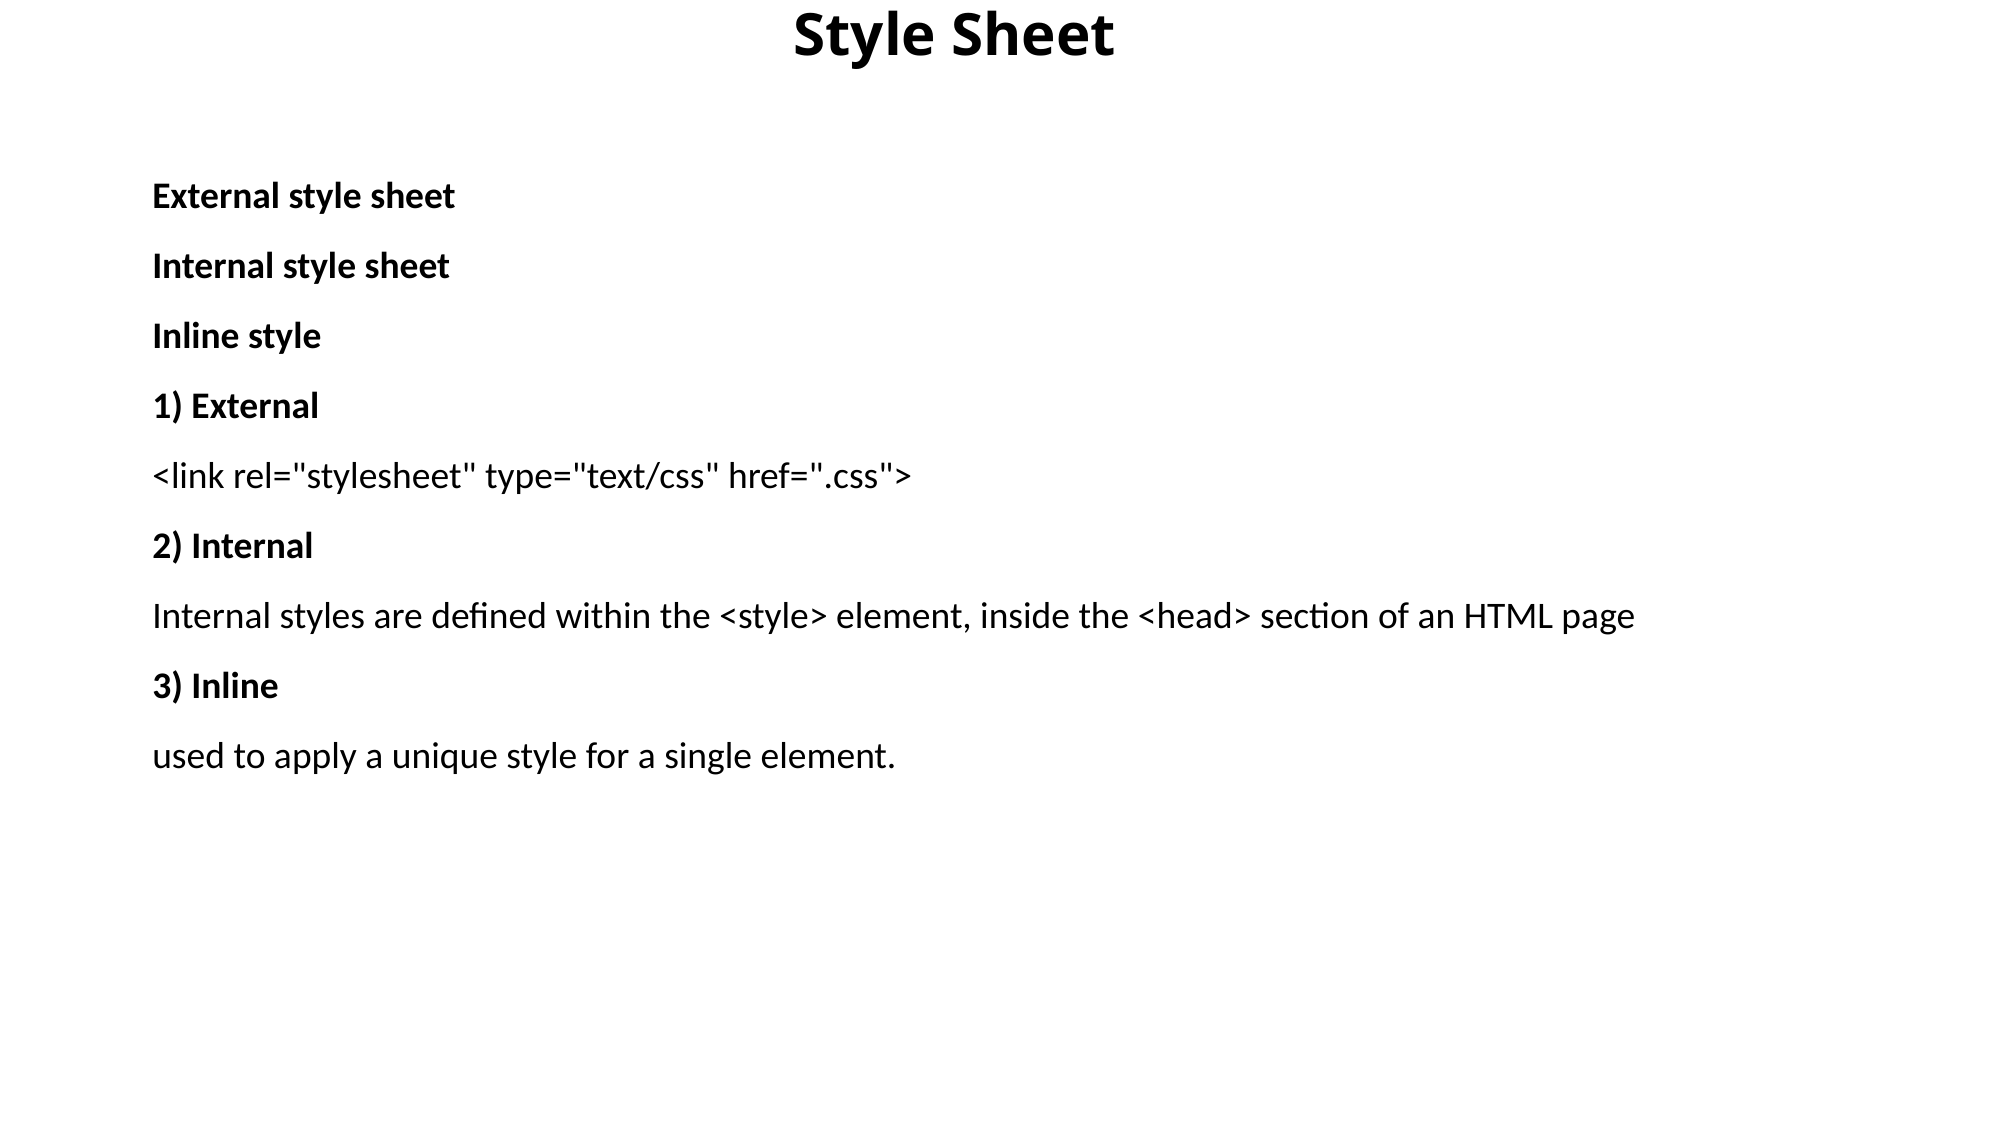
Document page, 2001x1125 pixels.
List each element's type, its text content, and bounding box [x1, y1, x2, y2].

list External style sheet Internal style sheet Inline style 1) External <link rel="stylesheet" type="text/css" href=".css"> 2) Internal Internal styles are defined within the <style> element, inside the <head> section of an HTML page 3) Inline used to apply a unique style for a single element. [137, 169, 1863, 1014]
title Style Sheet [306, 0, 2000, 95]
